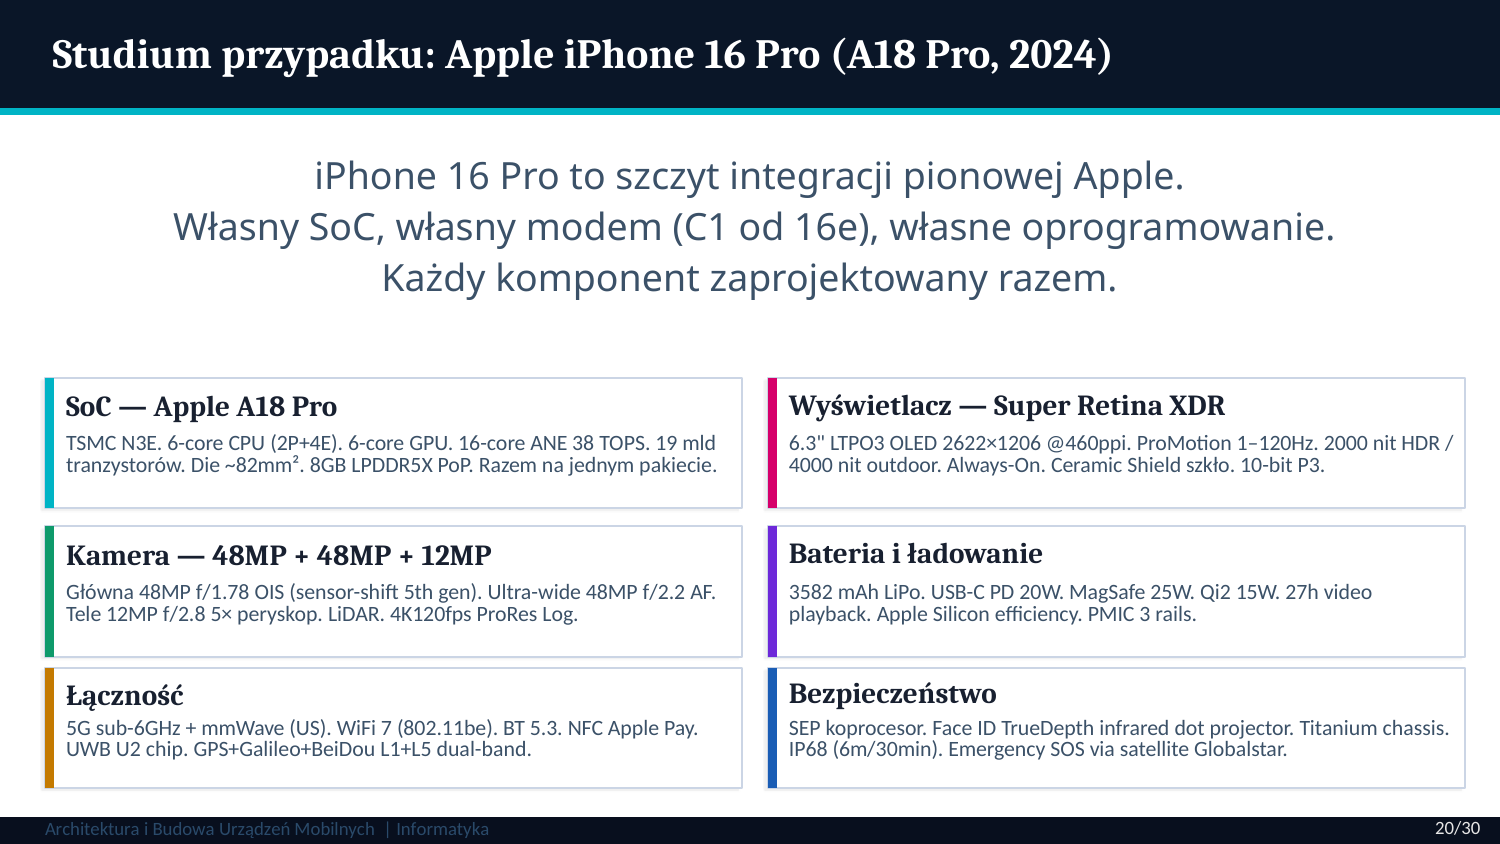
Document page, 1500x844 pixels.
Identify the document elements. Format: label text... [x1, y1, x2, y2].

text_box SEP koprocesor. Face ID TrueDepth infrared dot projector. Titanium chassis. IP68 (6m/30min). Emergency SOS via satellite Globalstar. [789, 699, 1456, 782]
text_box [768, 526, 1465, 657]
text_box Kamera — 48MP + 48MP + 12MP [66, 539, 733, 560]
text_box Wyświetlacz — Super Retina XDR [789, 389, 1456, 411]
text_box Studium przypadku: Apple iPhone 16 Pro (A18 Pro, 2024) [53, 9, 1447, 102]
text_box [768, 378, 1465, 508]
text_box [45, 668, 742, 788]
text_box [45, 526, 742, 657]
text_box [0, 817, 1420, 844]
text_box TSMC N3E. 6-core CPU (2P+4E). 6-core GPU. 16-core ANE 38 TOPS. 19 mld tranzystorów. Die ~82mm². 8GB LPDDR5X PoP. Razem na jednym pakiecie. [66, 411, 733, 501]
text_box [768, 668, 1465, 788]
text_box Architektura i Budowa Urządzeń Mobilnych | Informatyka [45, 819, 1420, 843]
text_box Bezpieczeństwo [789, 677, 1456, 699]
text_box [0, 0, 1500, 115]
text_box 6.3" LTPO3 OLED 2622×1206 @460ppi. ProMotion 1–120Hz. 2000 nit HDR / 4000 nit outdoor. Always-On. Ceramic Shield szkło. 10-bit P3. [789, 411, 1456, 501]
text_box [45, 378, 742, 508]
text_box Główna 48MP f/1.78 OIS (sensor-shift 5th gen). Ultra-wide 48MP f/2.2 AF. Tele 12MP f/2.8 5× peryskop. LiDAR. 4K120fps ProRes Log. [66, 560, 733, 650]
text_box 3582 mAh LiPo. USB-C PD 20W. MagSafe 25W. Qi2 15W. 27h video playback. Apple Silicon efficiency. PMIC 3 rails. [789, 560, 1456, 650]
text_box /30 [1420, 806, 1500, 844]
text_box iPhone 16 Pro to szczyt integracji pionowej Apple. Własny SoC, własny modem (C1 od 16e), własne oprogramowanie. Każdy komponent zaprojektowany razem. [126, 142, 1374, 295]
text_box SoC — Apple A18 Pro [66, 391, 733, 411]
text_box 5G sub-6GHz + mmWave (US). WiFi 7 (802.11be). BT 5.3. NFC Apple Pay. UWB U2 chip. GPS+Galileo+BeiDou L1+L5 dual-band. [66, 699, 733, 782]
text_box Bateria i ładowanie [789, 538, 1456, 560]
text_box Łączność [66, 679, 733, 699]
